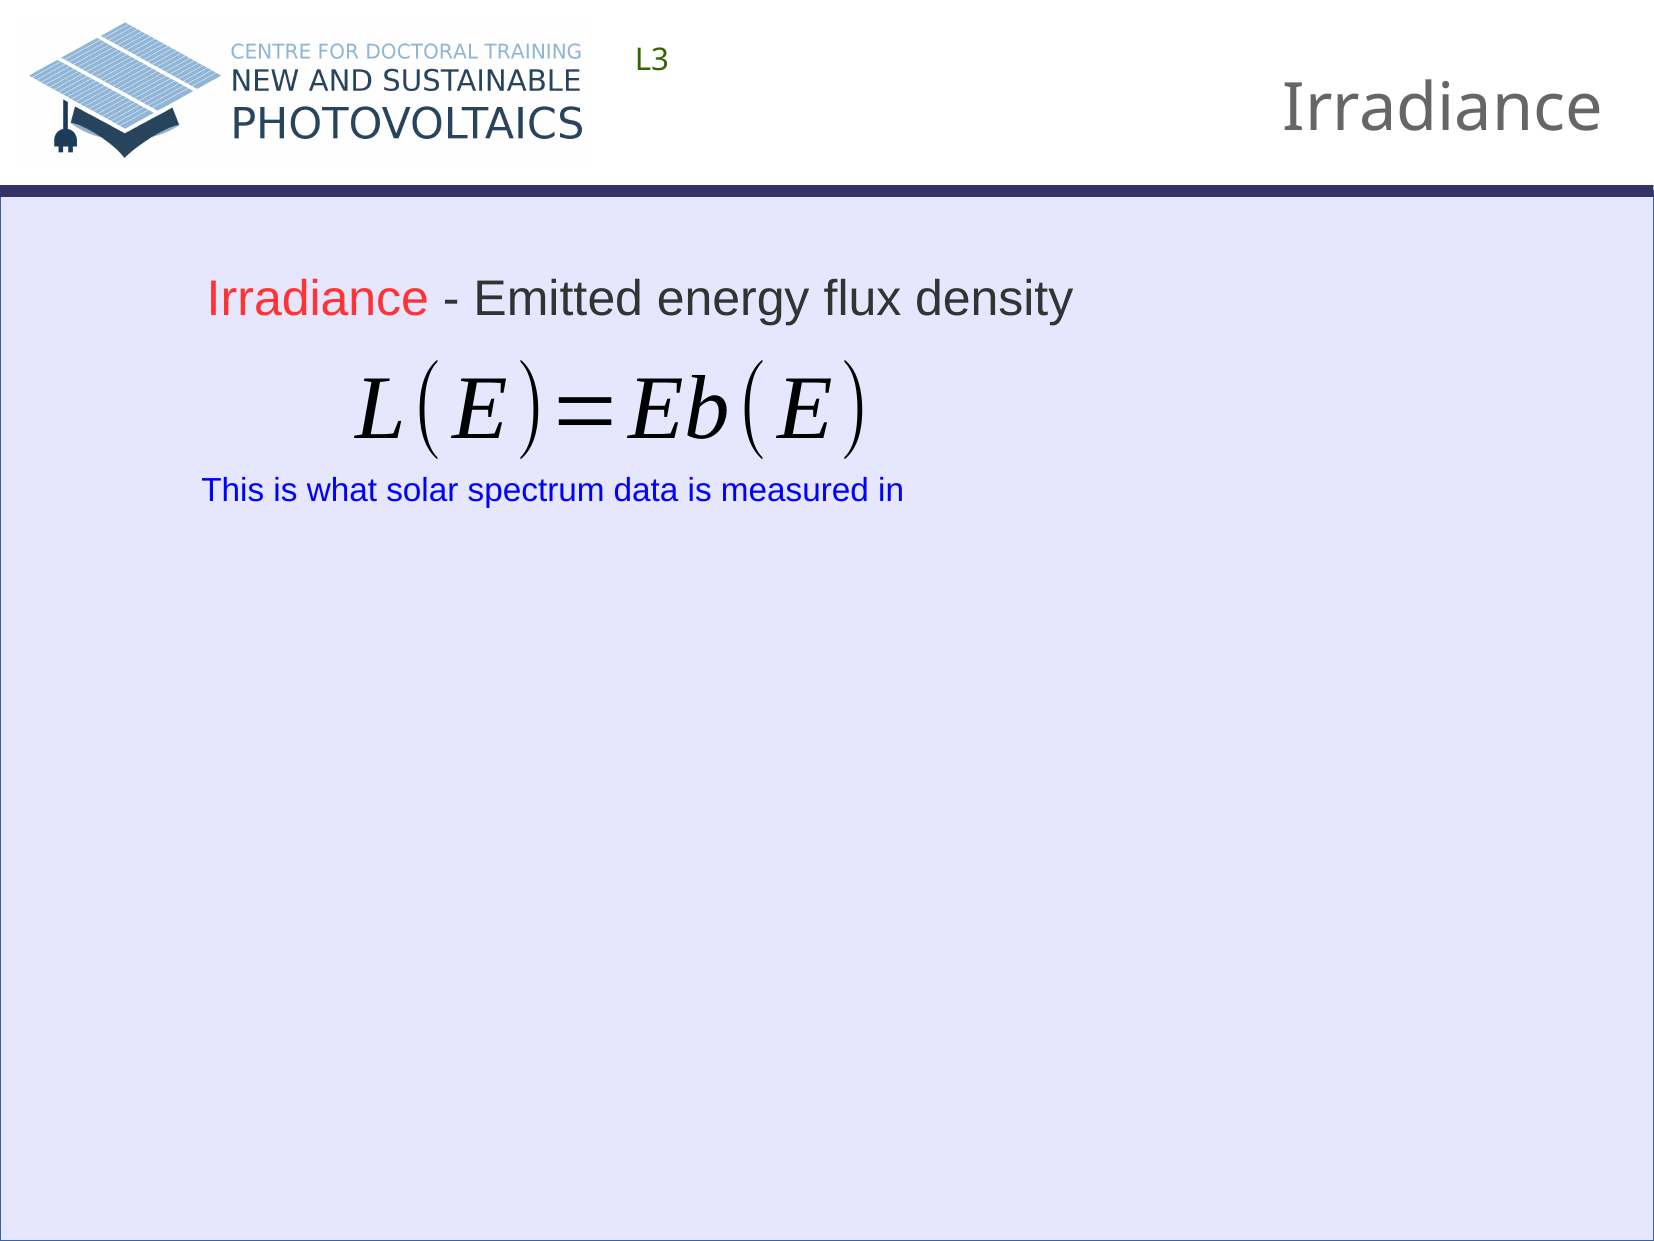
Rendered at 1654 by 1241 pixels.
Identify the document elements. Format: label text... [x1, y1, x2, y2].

text_box This is what solar spectrum data is measured in [183, 460, 924, 519]
text_box Irradiance [767, 51, 1619, 142]
text_box L3 [620, 29, 880, 80]
text_box [0, 197, 1654, 1241]
chart [327, 352, 895, 460]
picture [19, 17, 591, 166]
text_box Irradiance - Emitted energy flux density [188, 259, 1092, 337]
